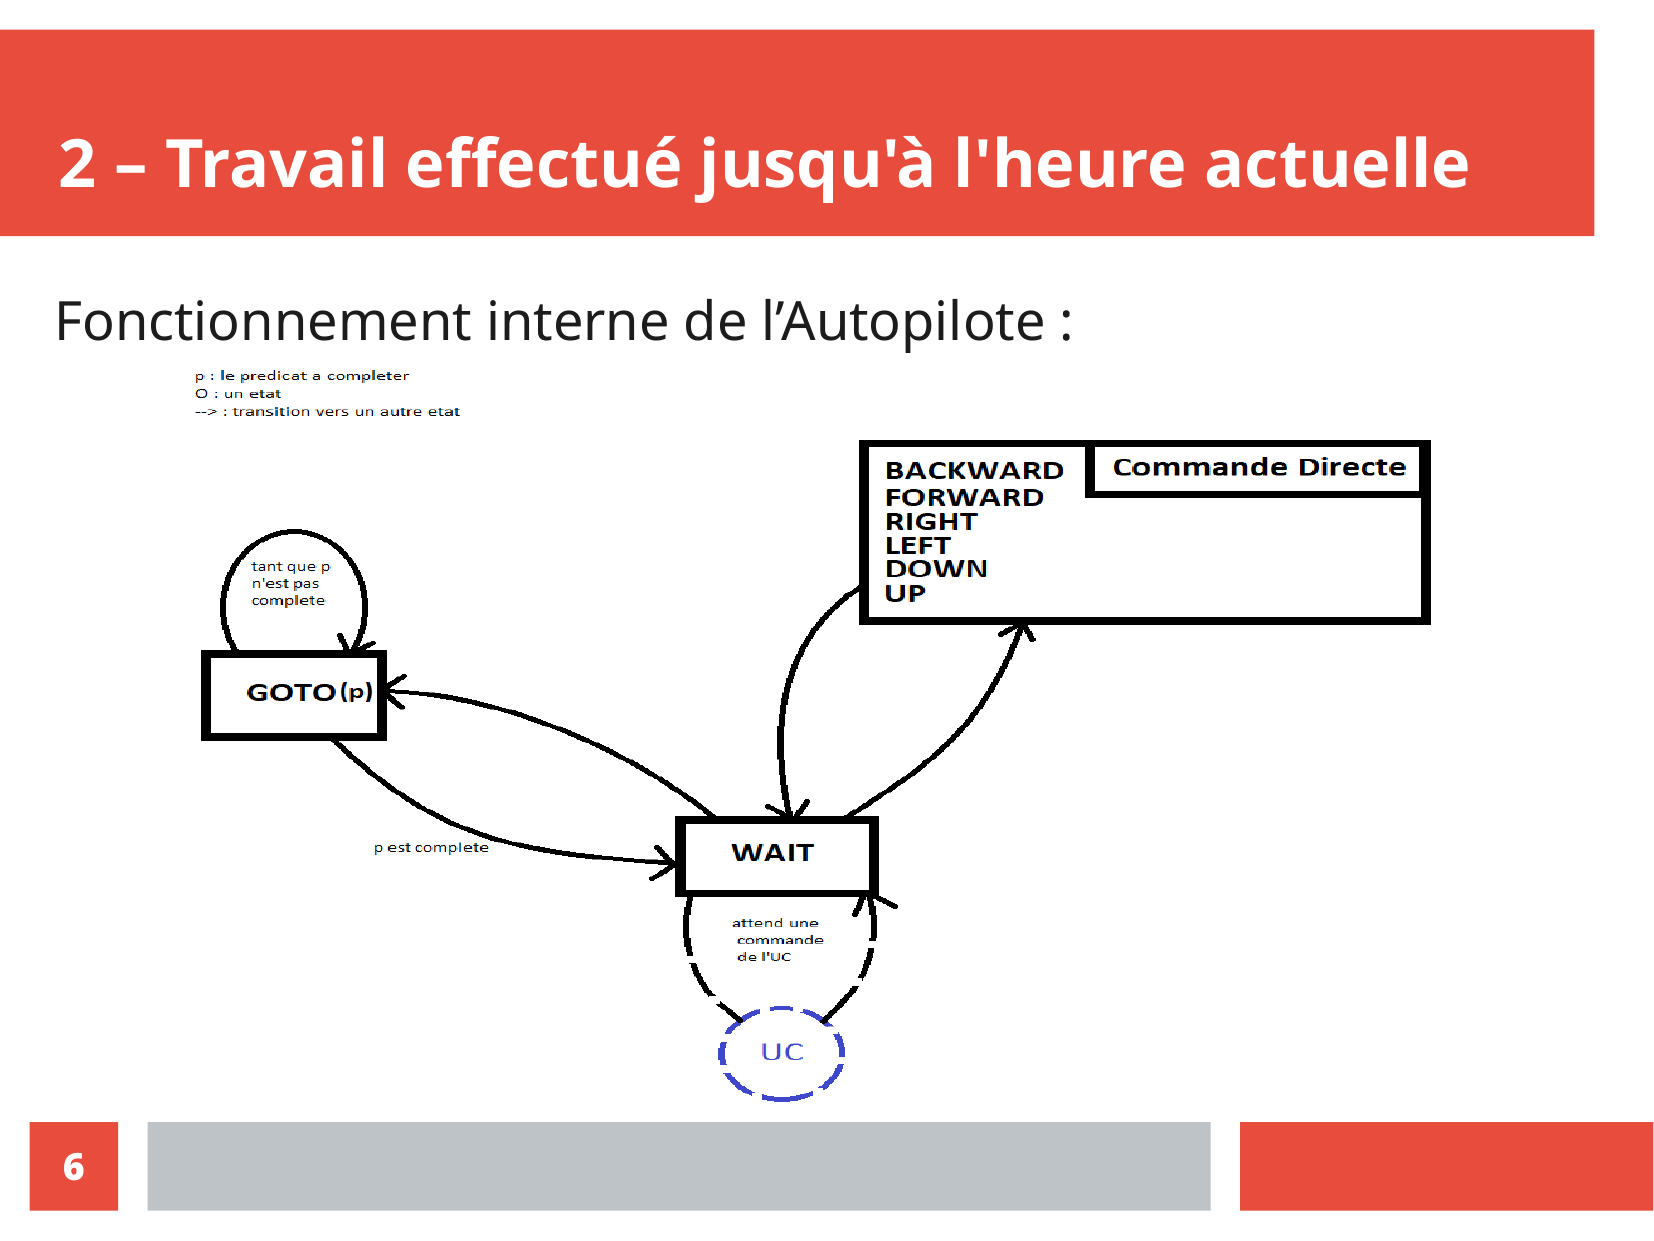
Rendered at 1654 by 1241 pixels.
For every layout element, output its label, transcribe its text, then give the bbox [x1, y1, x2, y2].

title 2 – Travail effectué jusqu'à l'heure actuelle [59, 59, 1595, 207]
list Fonctionnement interne de l’Autopilote : [54, 282, 1561, 1051]
picture [180, 359, 1459, 1111]
